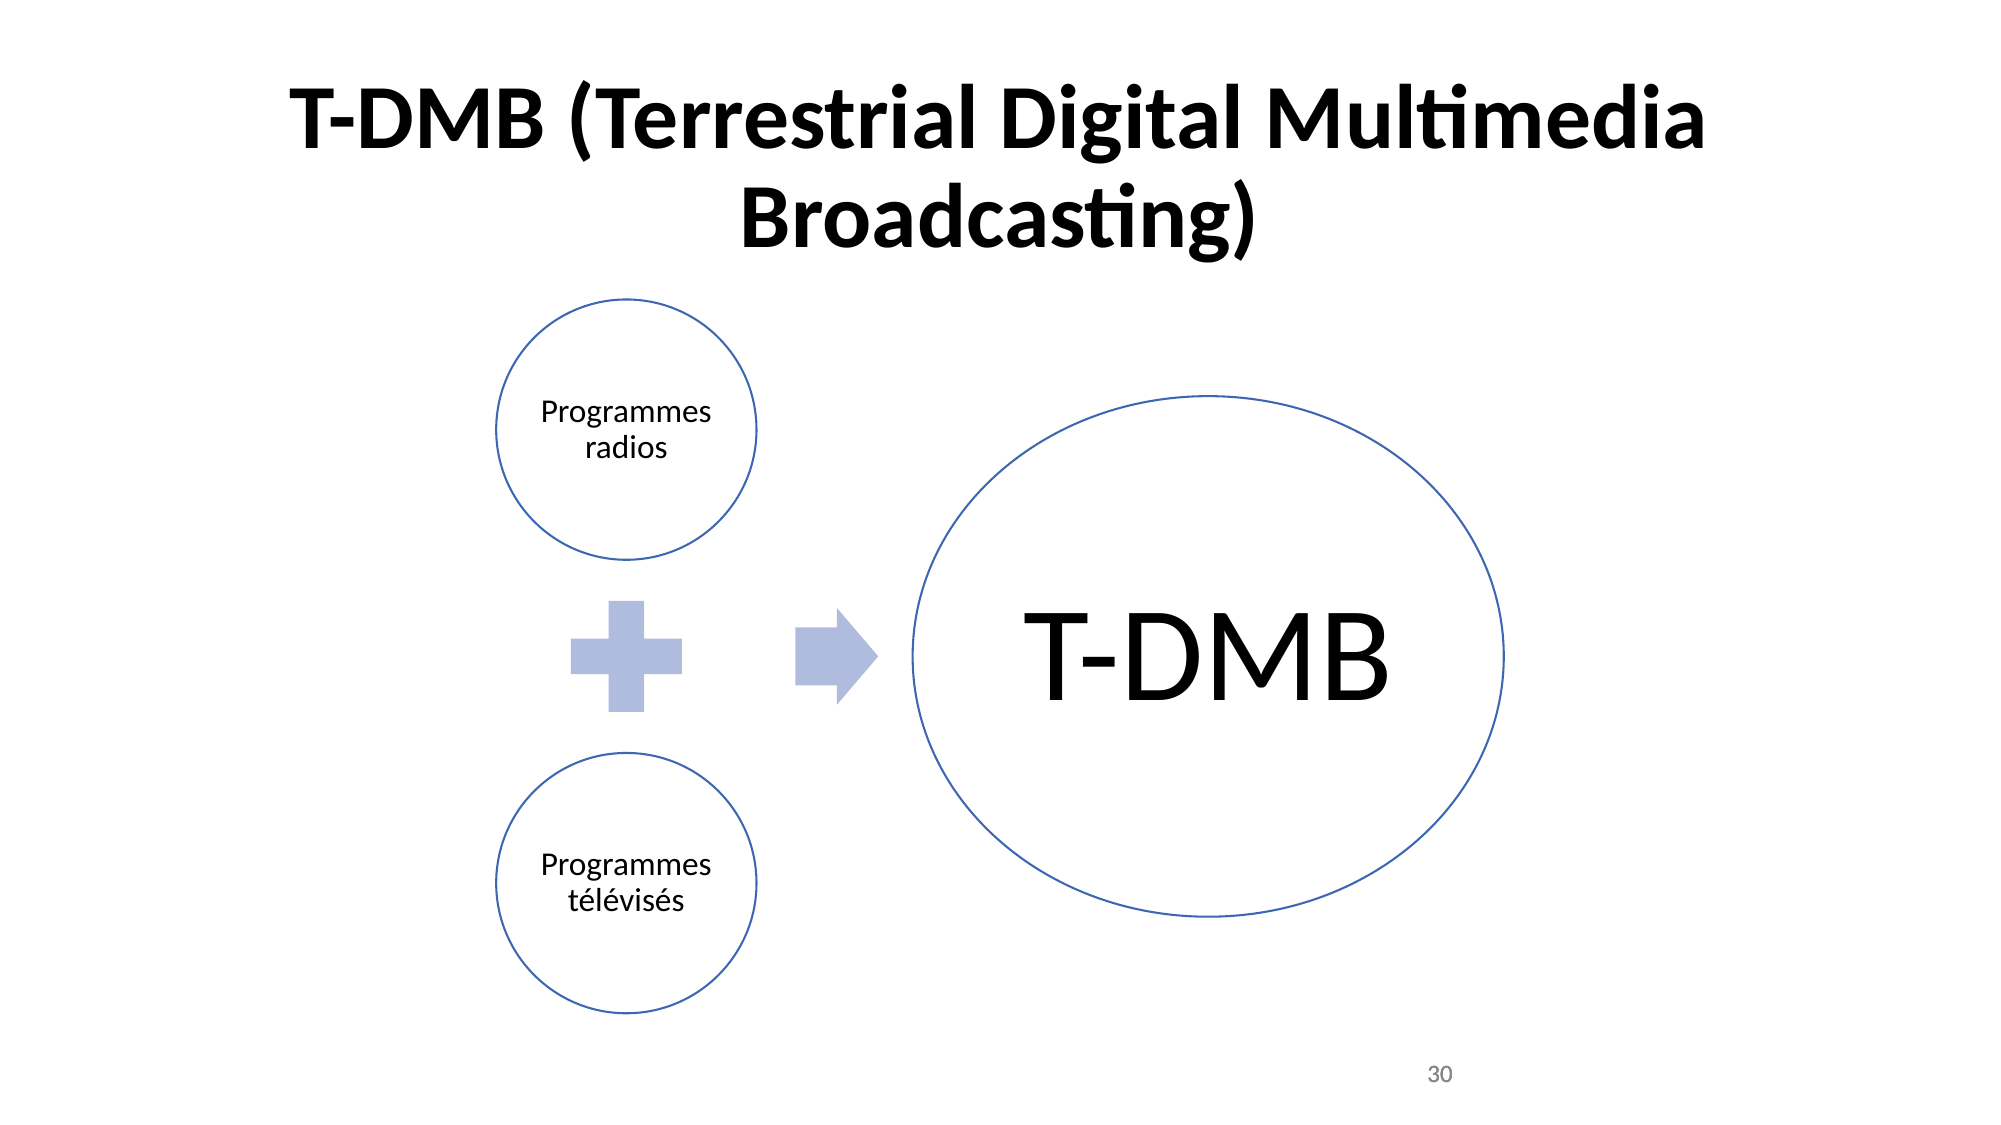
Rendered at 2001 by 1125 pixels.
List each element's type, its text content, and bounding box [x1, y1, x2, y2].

text_box [795, 607, 879, 705]
text_box [1412, 1042, 1863, 1103]
text_box [570, 600, 682, 712]
text_box T-DMB [912, 396, 1504, 917]
text_box Programmes radios [496, 299, 757, 560]
title T-DMB (Terrestrial Digital Multimedia Broadcasting) [137, 59, 1863, 278]
text_box Programmes télévisés [496, 752, 757, 1014]
